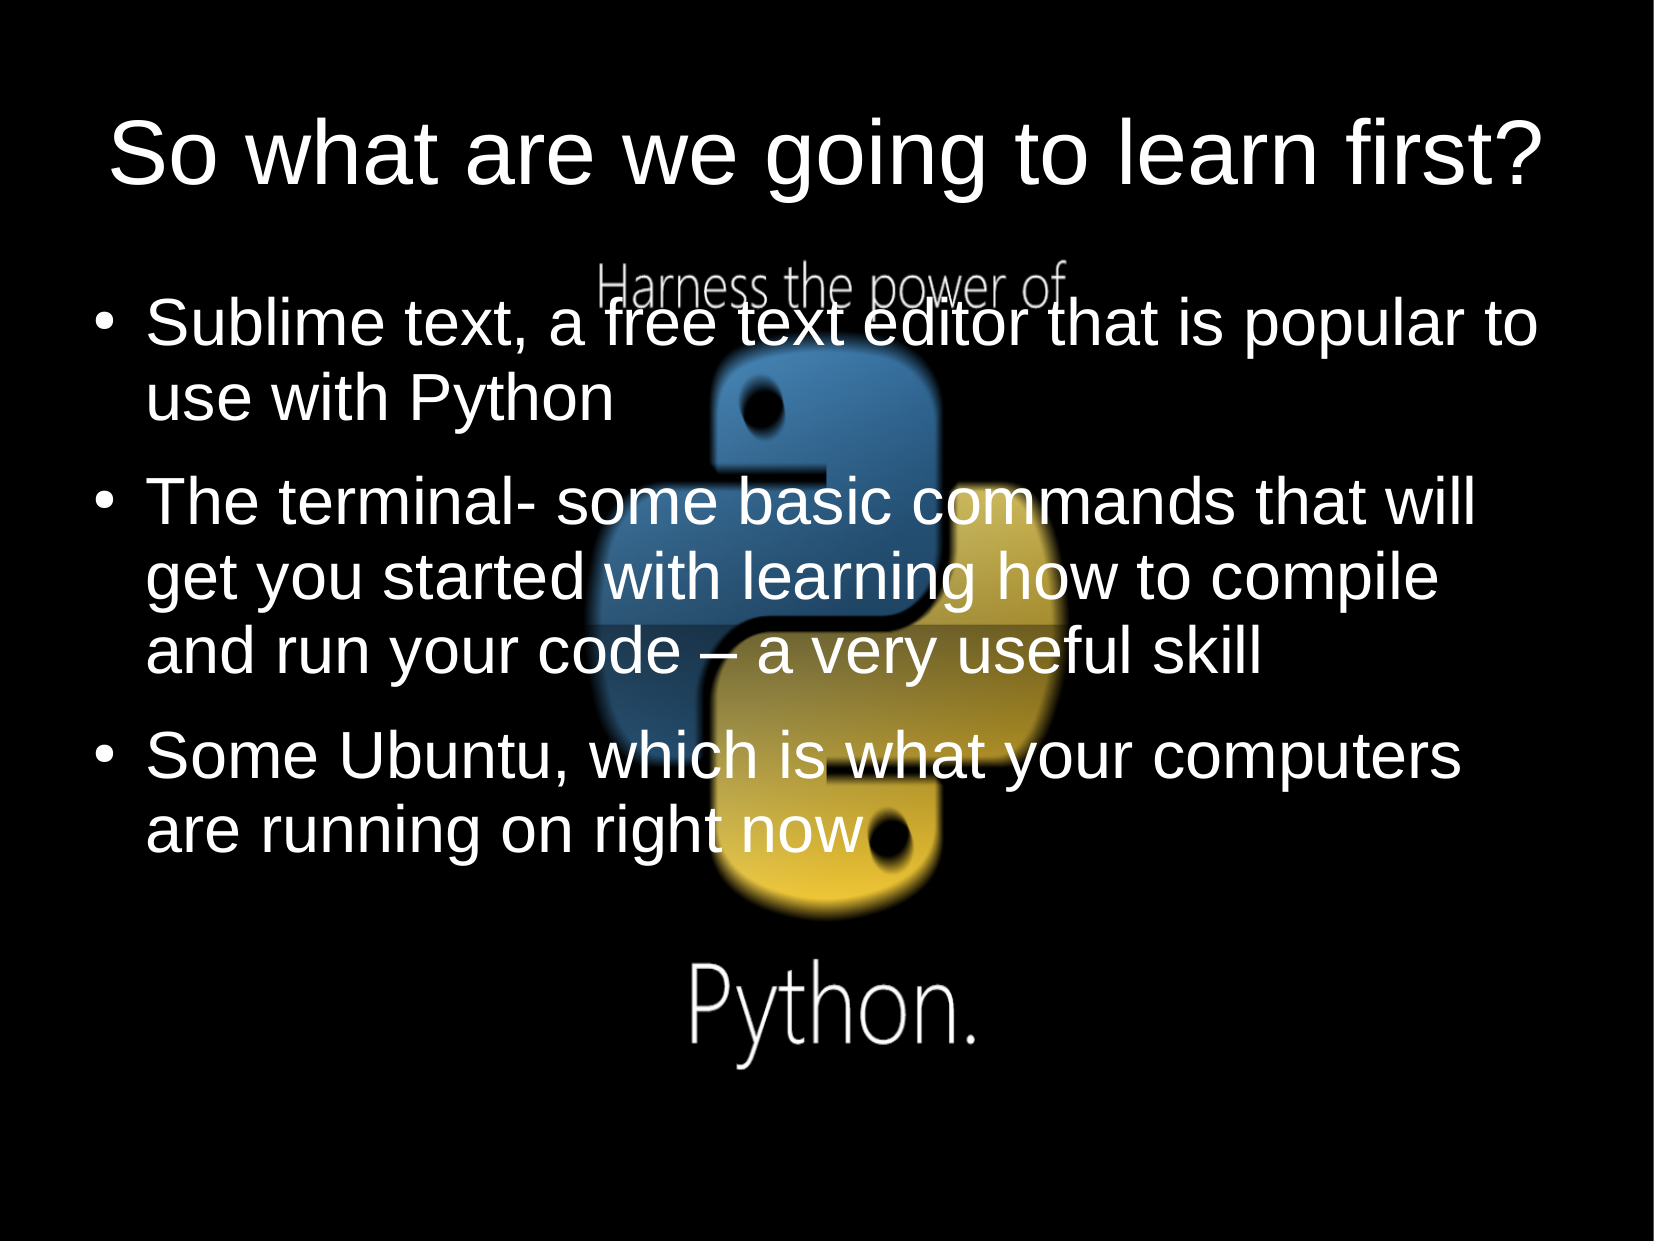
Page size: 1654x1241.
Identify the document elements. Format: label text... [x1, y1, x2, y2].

picture [0, 0, 1654, 1241]
title So what are we going to learn first? [82, 49, 1571, 257]
list Sublime text, a free text editor that is popular to use with Python The terminal- some basic commands that will get you started with learning how to compile and run your code – a very useful skill Some Ubuntu, which is what your computers are running on right now [75, 285, 1564, 1005]
